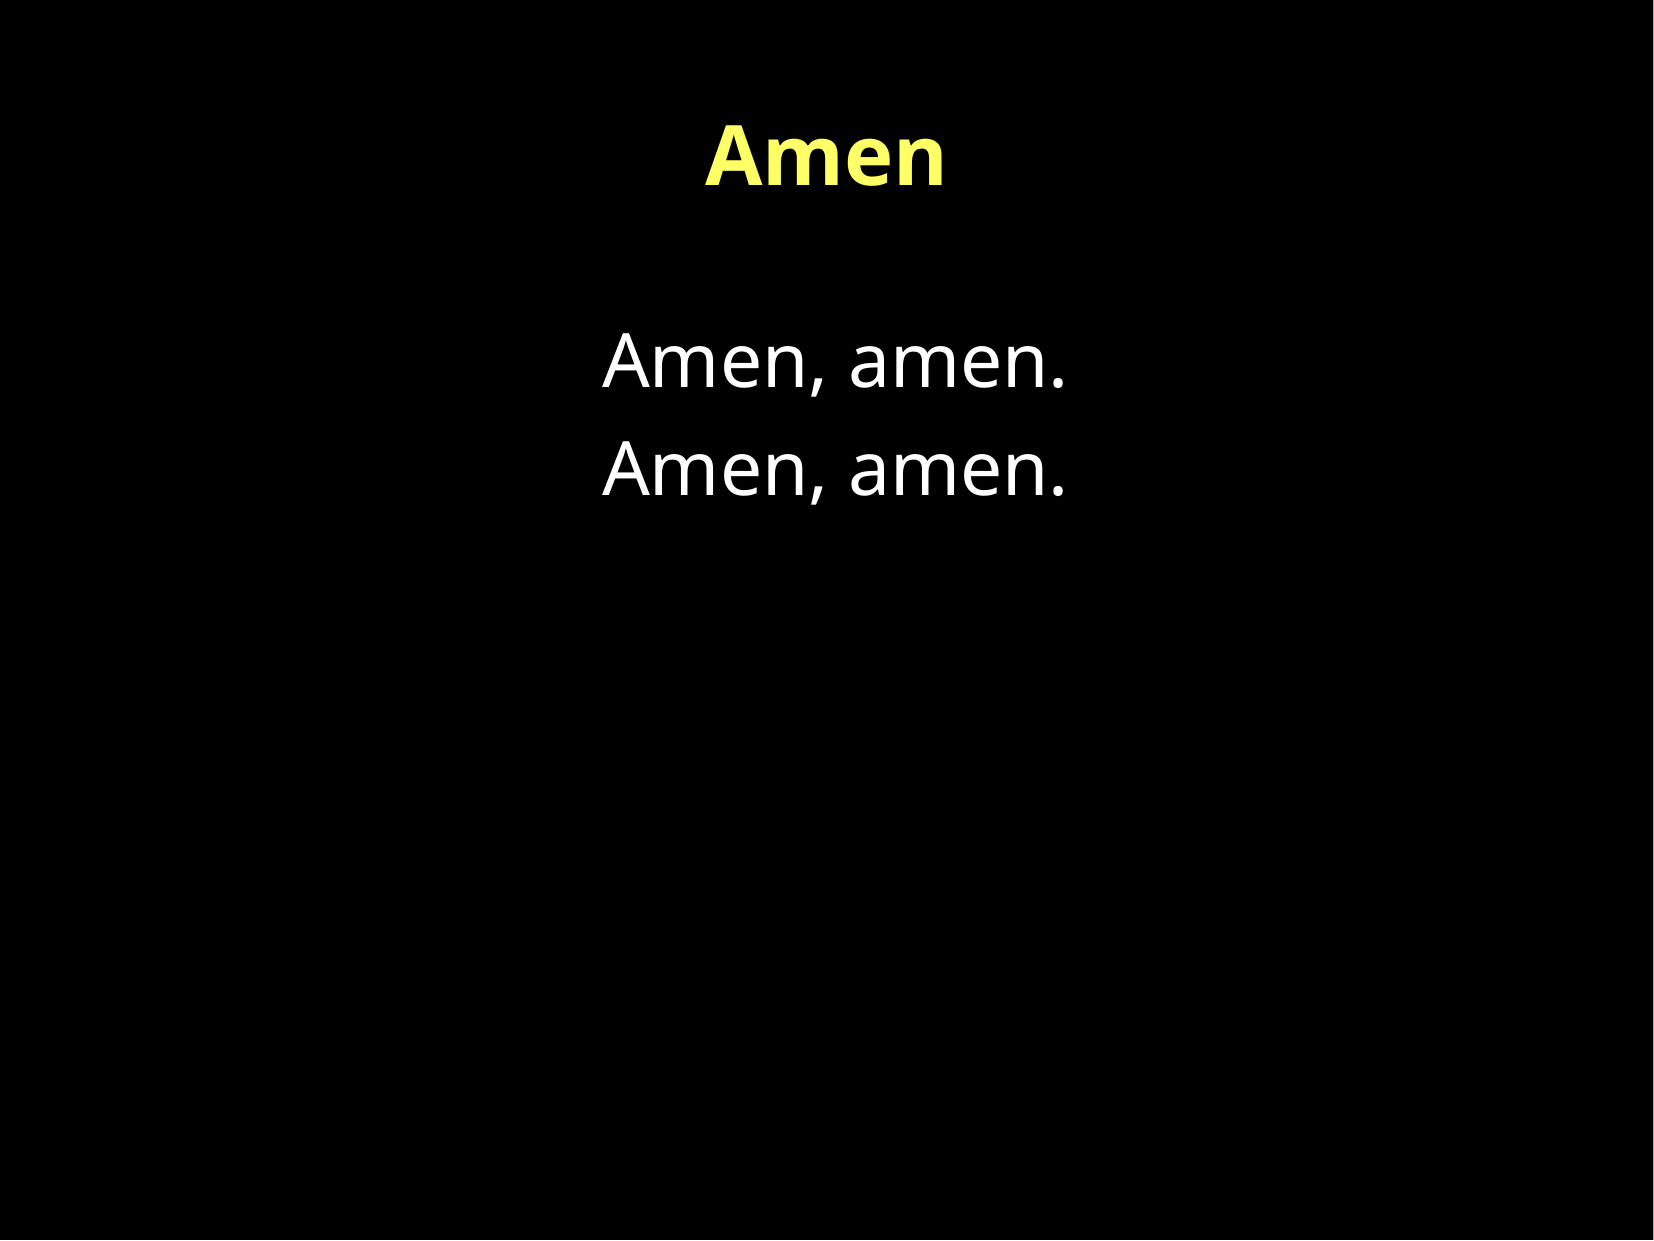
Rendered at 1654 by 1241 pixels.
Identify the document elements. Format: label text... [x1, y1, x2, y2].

list Amen, amen. Amen, amen. [0, 307, 1654, 1241]
title Amen [82, 49, 1571, 257]
